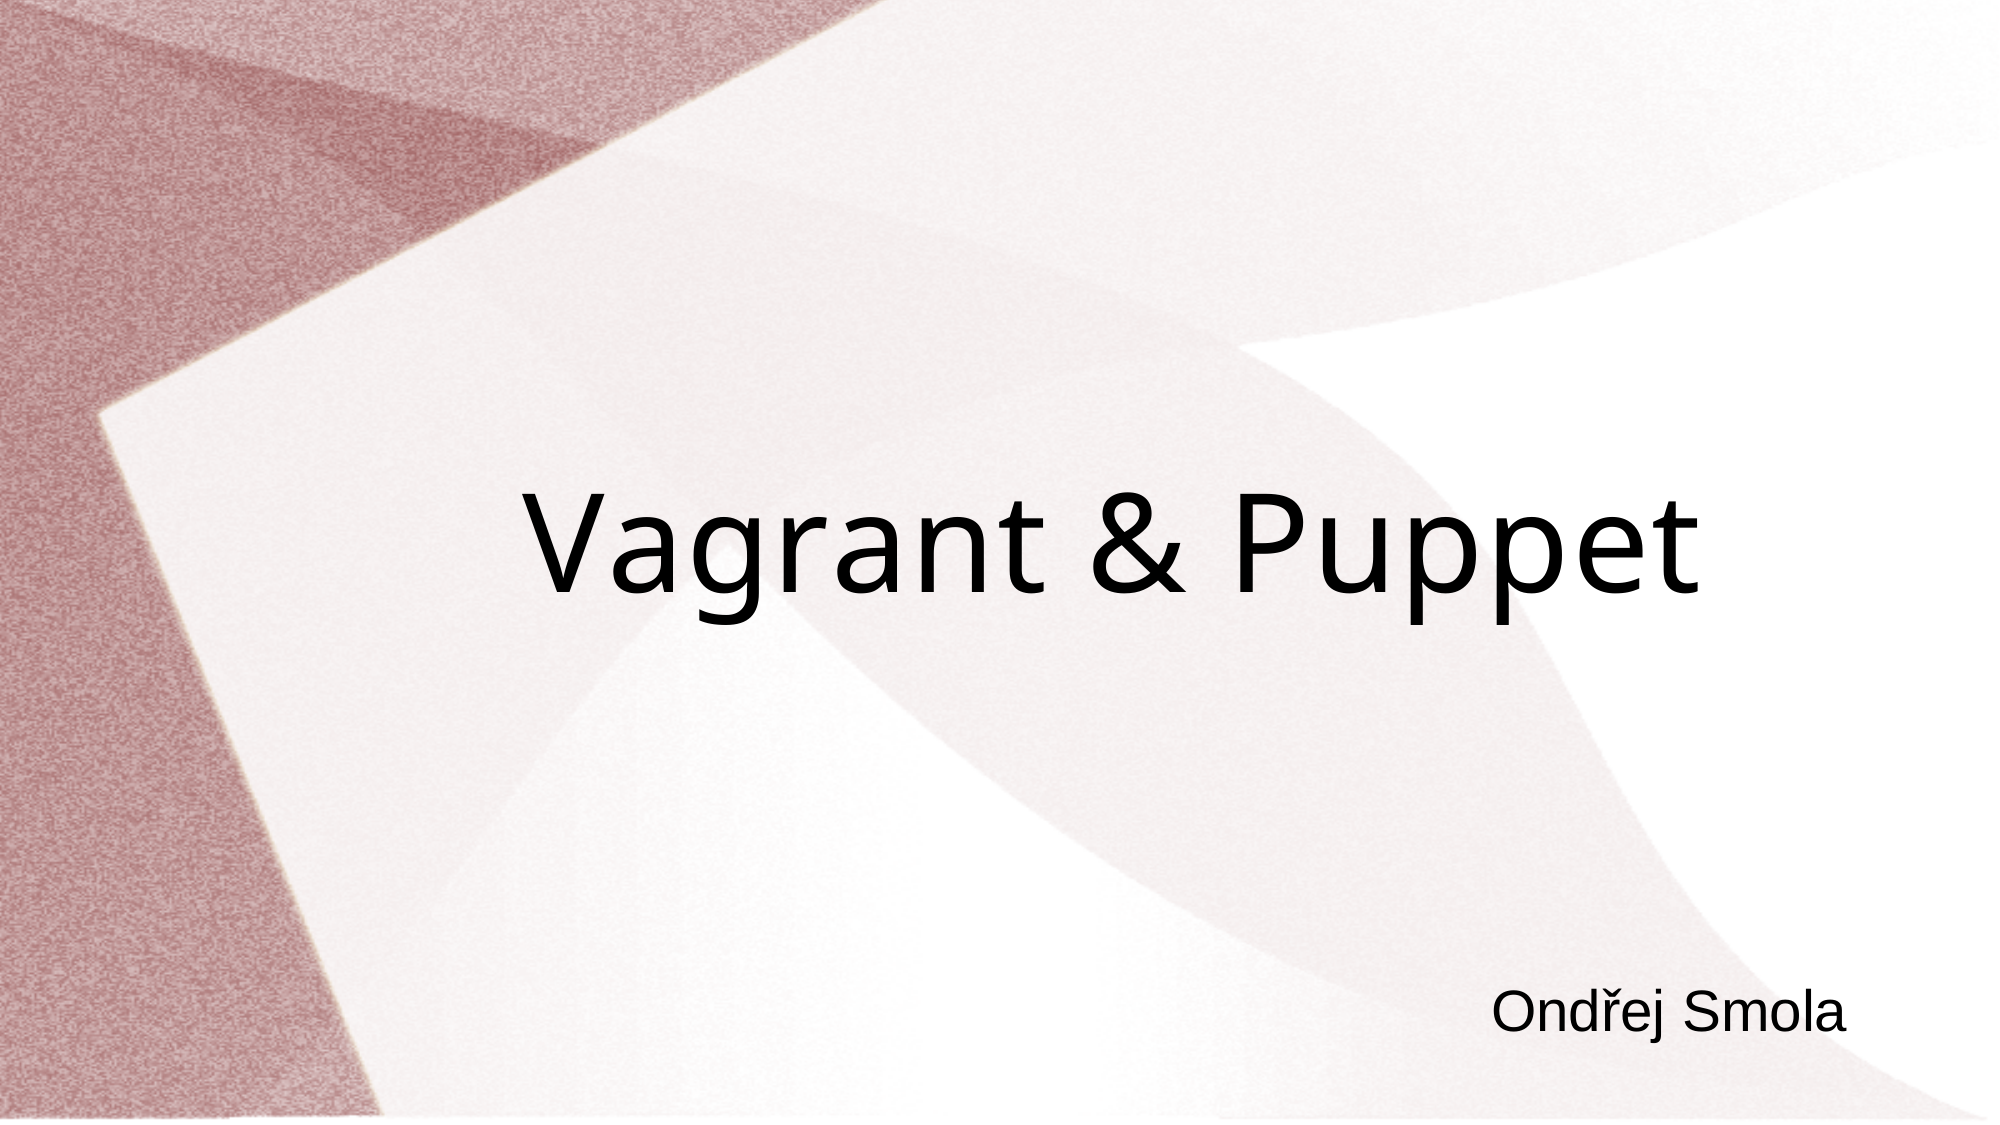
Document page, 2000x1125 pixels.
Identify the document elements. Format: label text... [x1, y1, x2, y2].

title Vagrant & Puppet [507, 458, 1858, 626]
picture [0, 0, 2000, 1125]
text_box Ondřej Smola [1476, 971, 1949, 1052]
